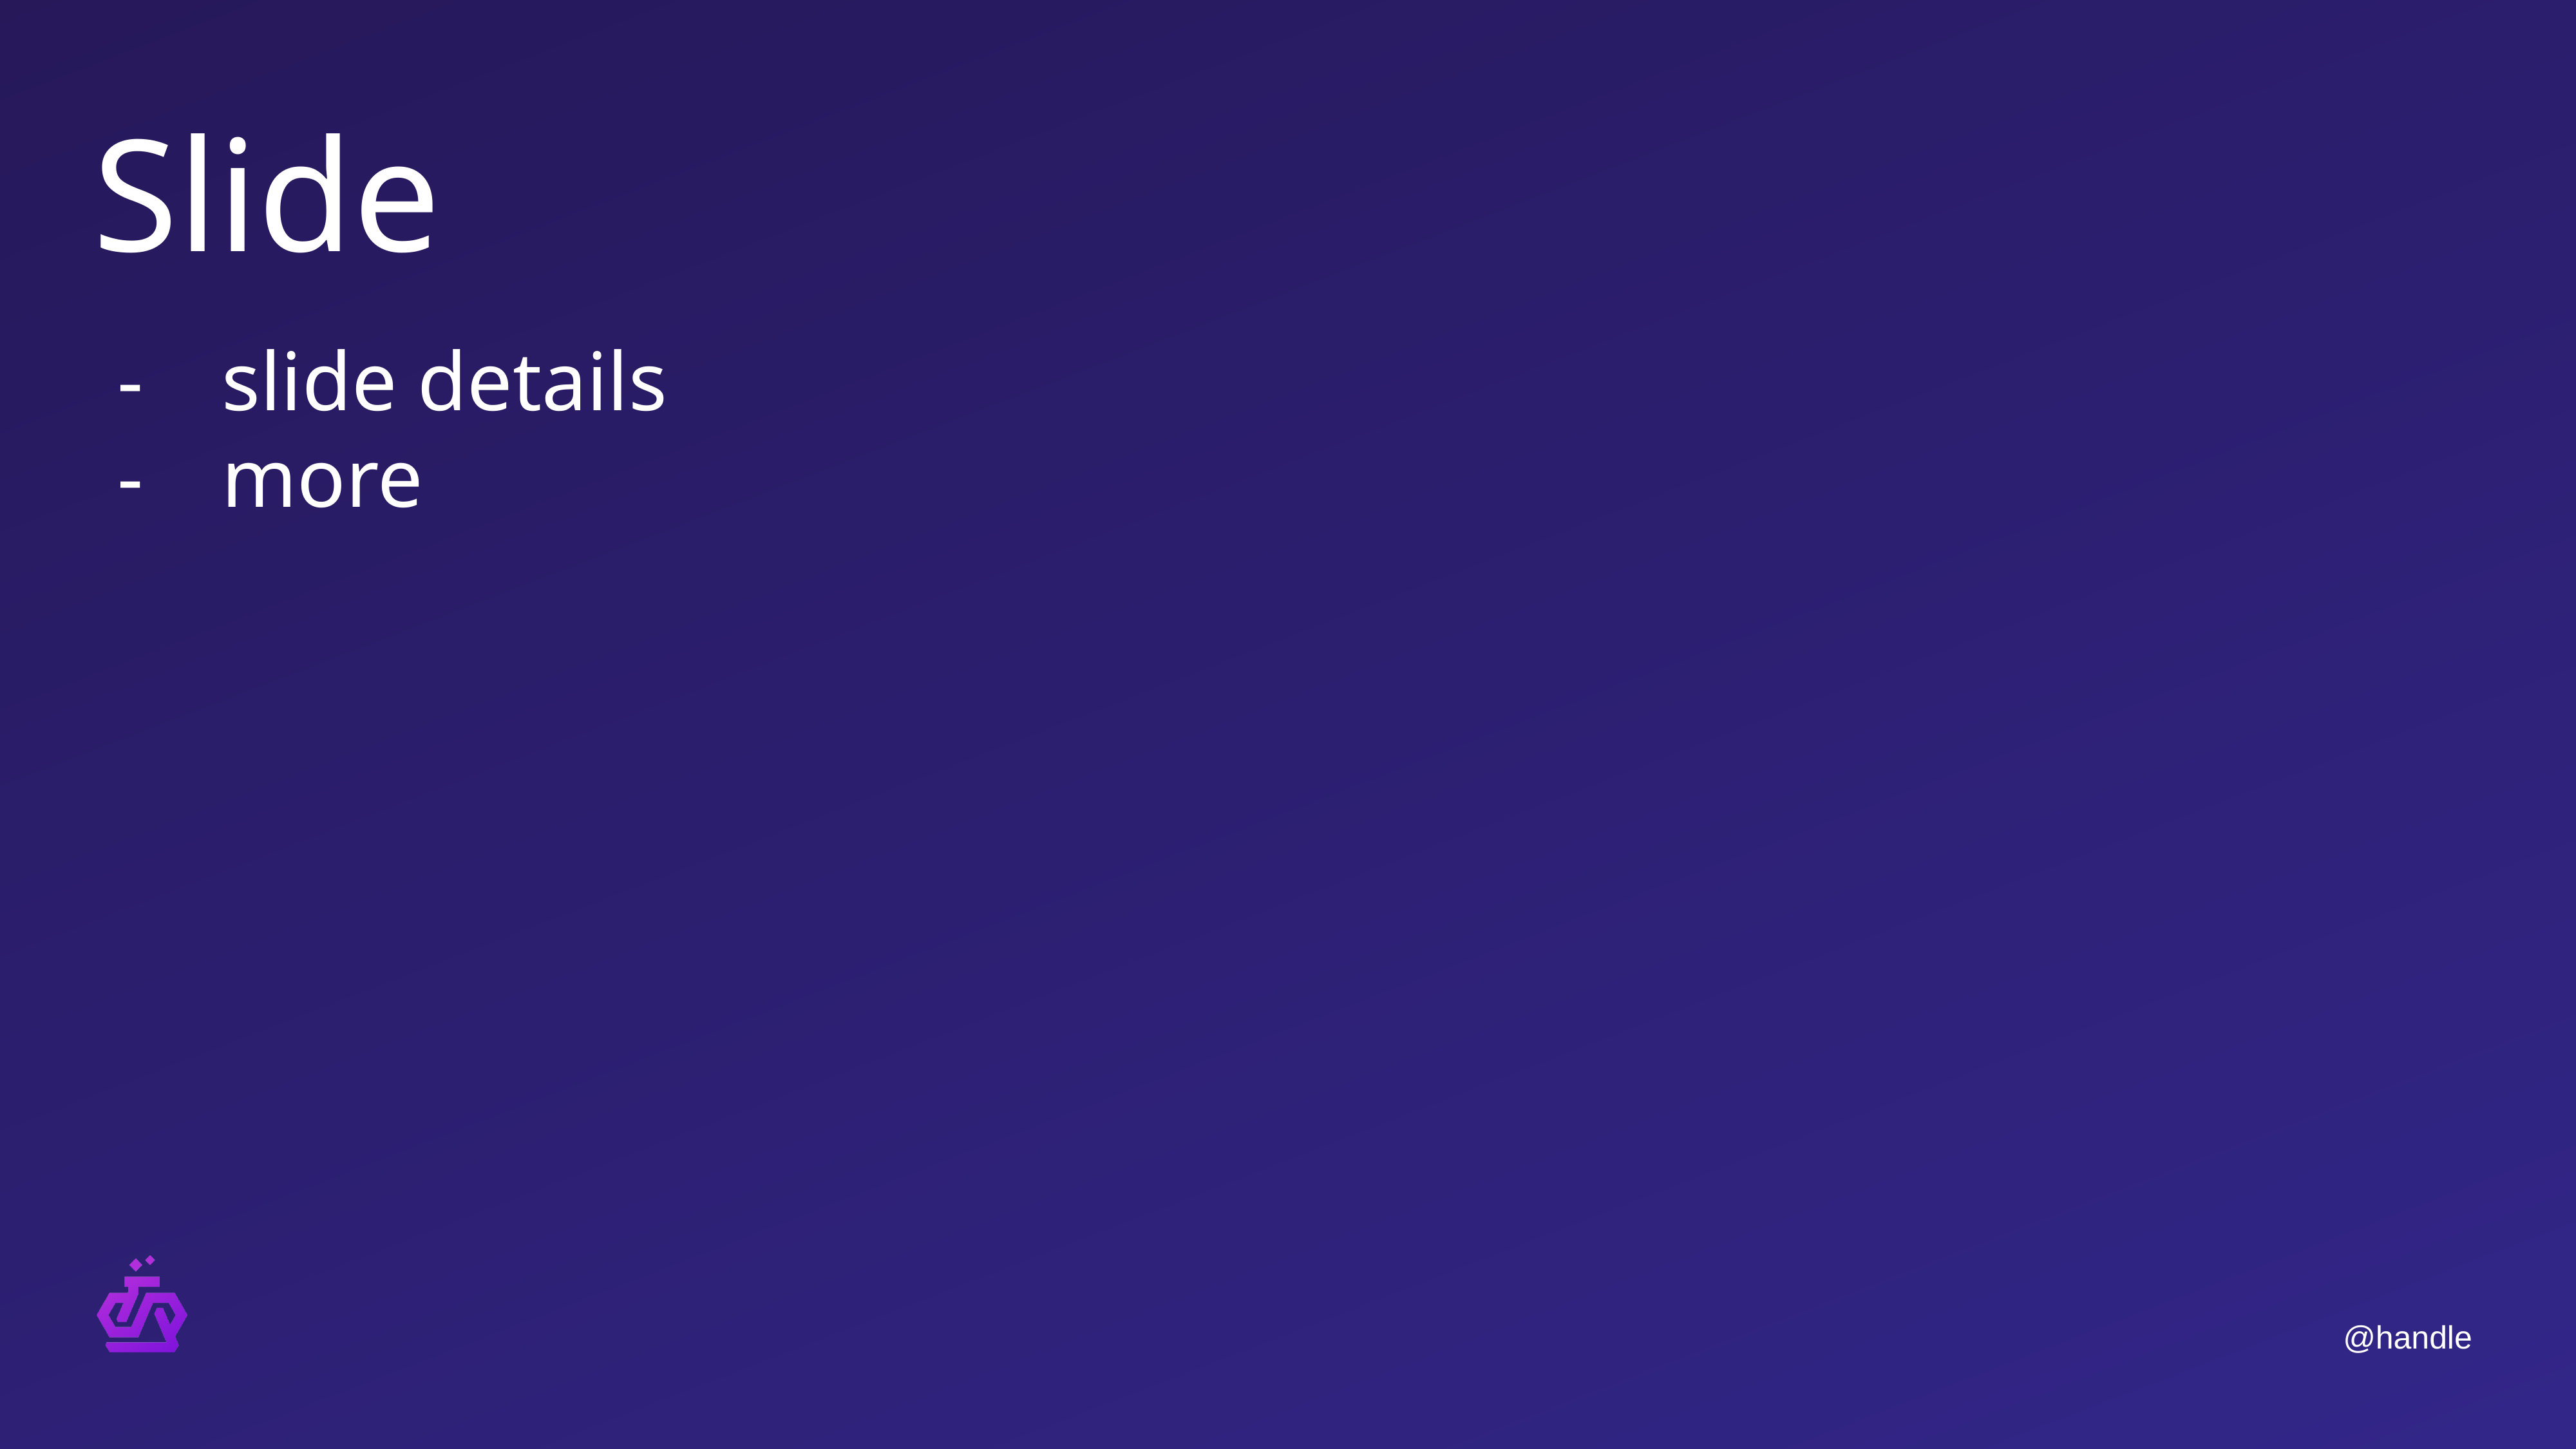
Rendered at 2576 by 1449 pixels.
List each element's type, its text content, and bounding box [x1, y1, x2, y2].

picture [97, 1287, 187, 1352]
title Slide [88, 125, 2488, 287]
list slide details more [88, 325, 2488, 1287]
